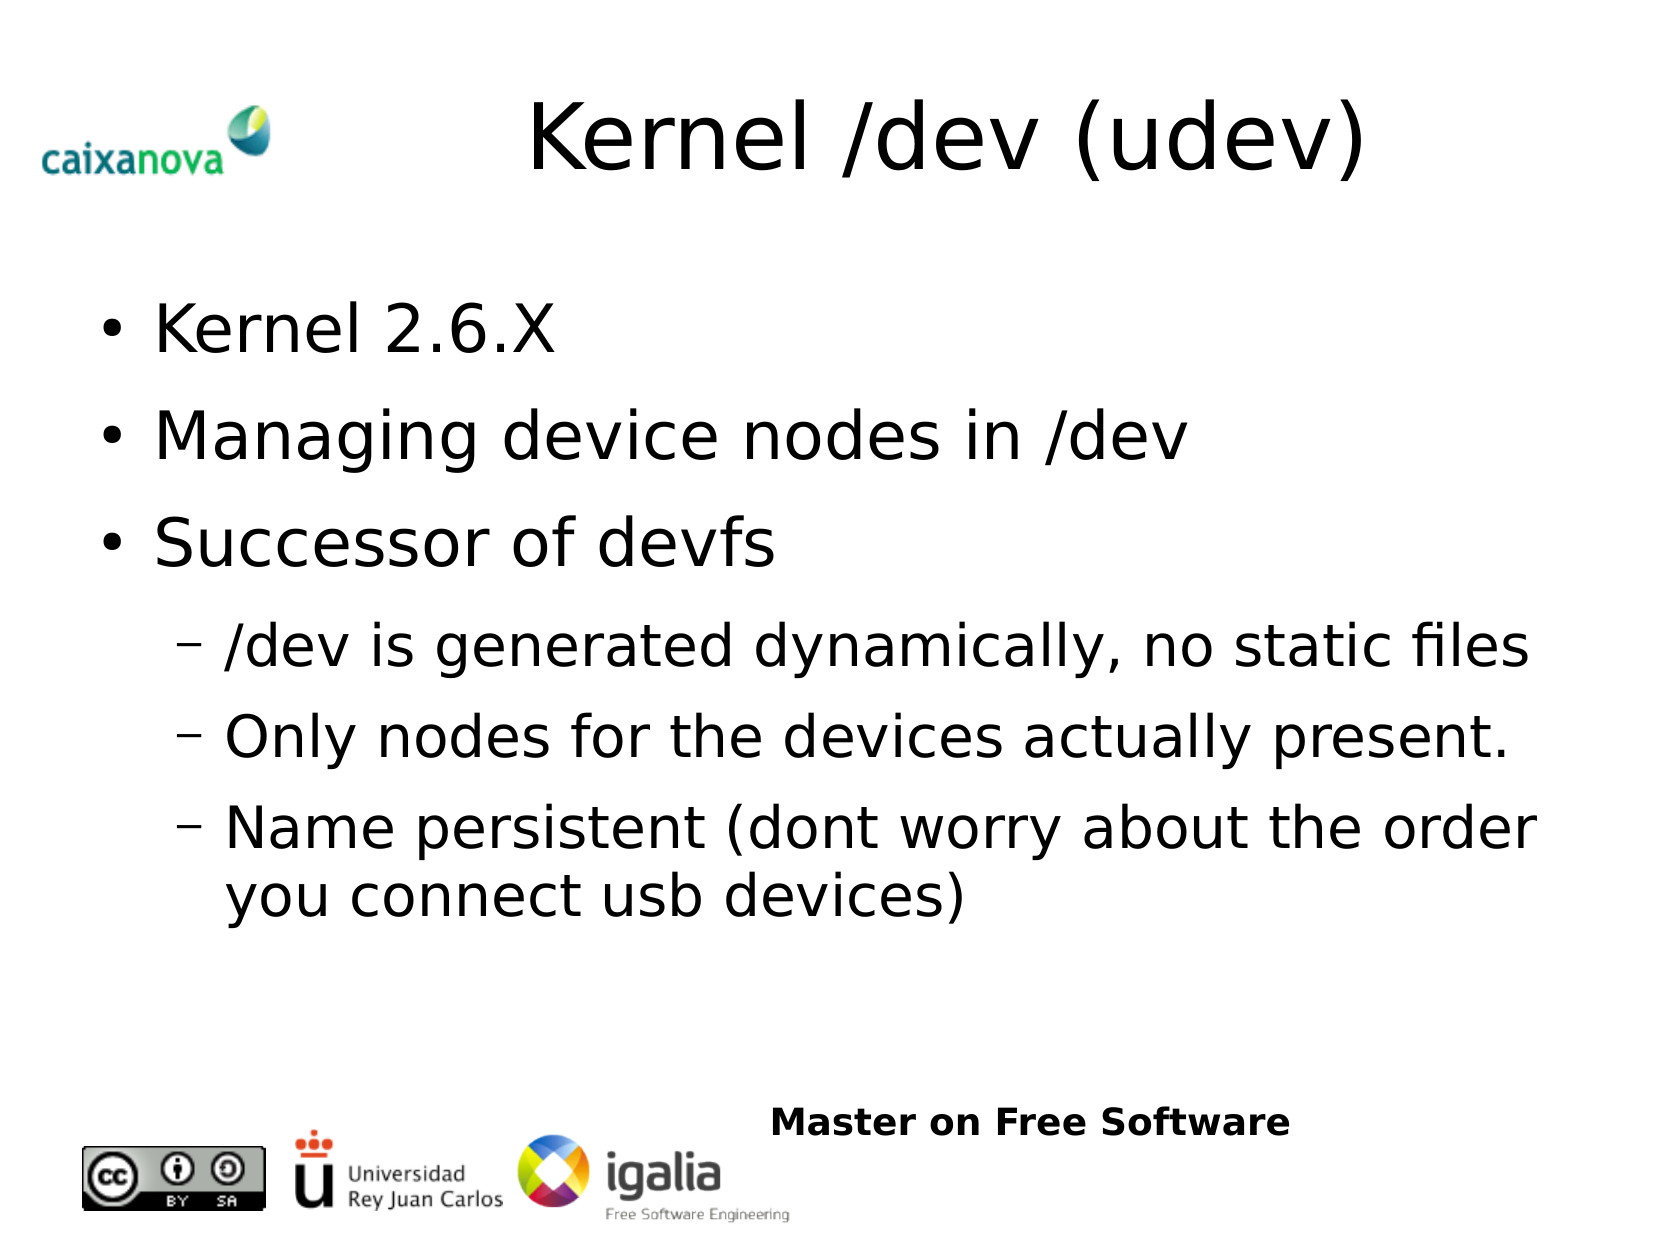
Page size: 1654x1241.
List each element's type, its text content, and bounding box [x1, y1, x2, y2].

list Kernel 2.6.X Managing device nodes in /dev Successor of devfs /dev is generated dynamically, no static files Only nodes for the devices actually present. Name persistent (dont worry about the order you connect usb devices) [82, 290, 1571, 1093]
title Kernel /dev (udev) [295, 38, 1601, 237]
picture [295, 1121, 811, 1235]
picture [82, 1146, 266, 1211]
picture [29, 73, 284, 207]
